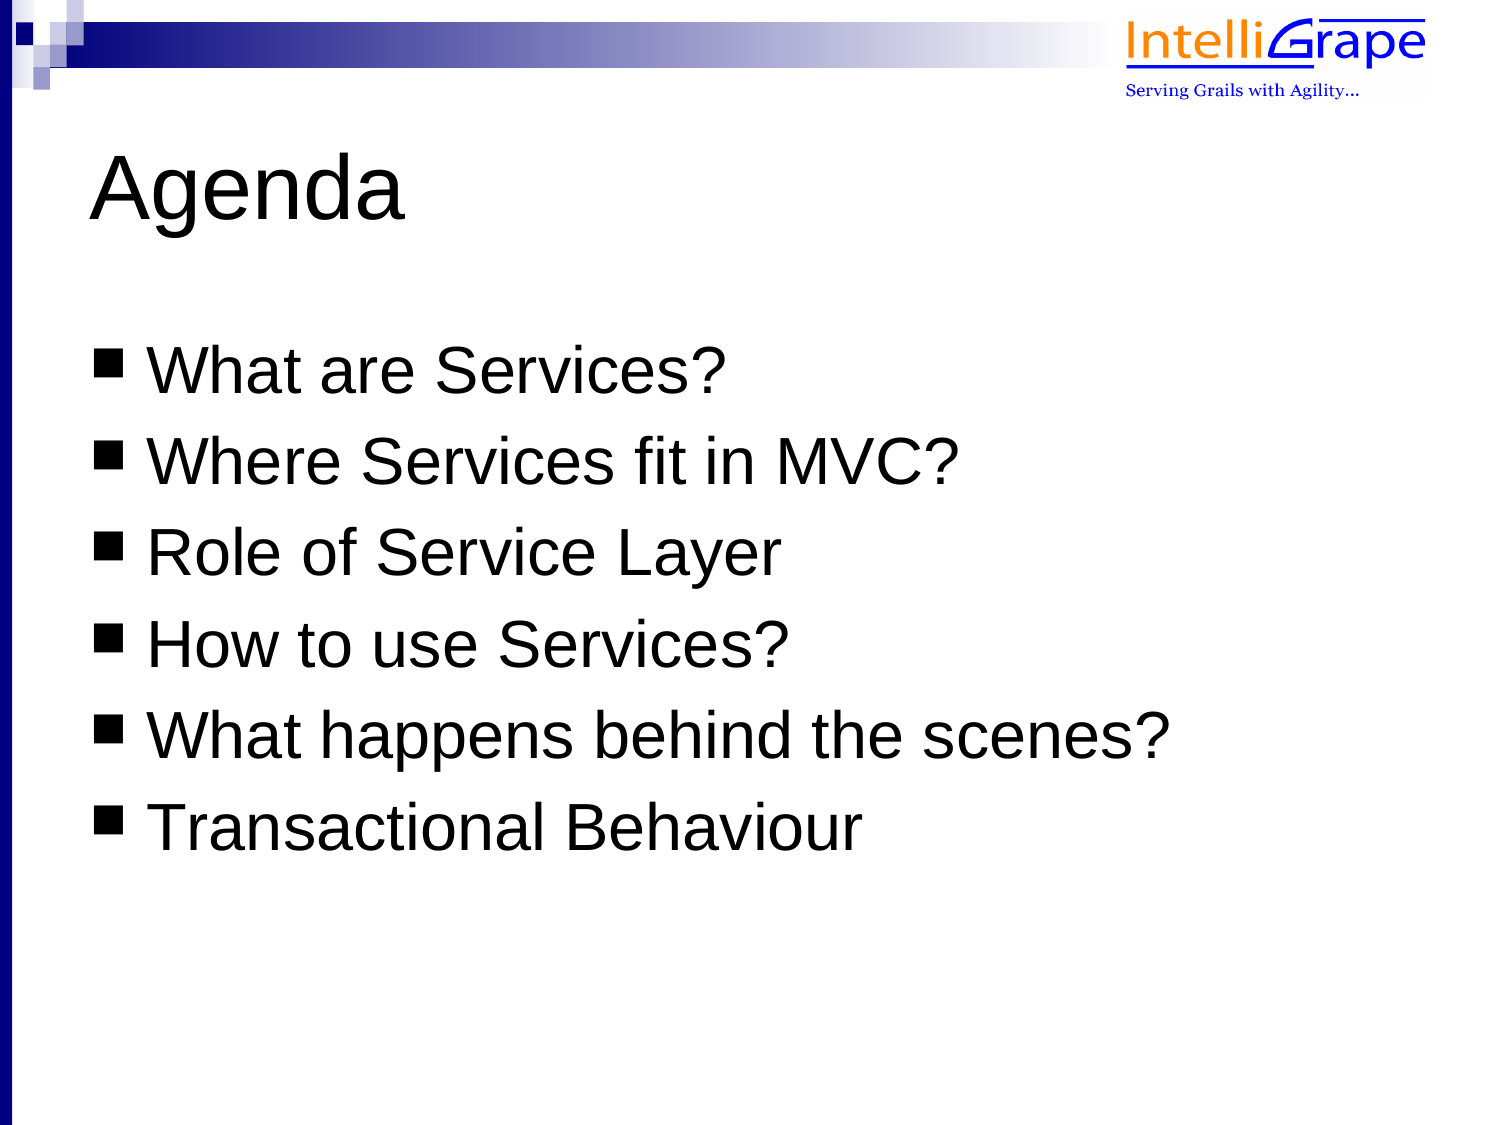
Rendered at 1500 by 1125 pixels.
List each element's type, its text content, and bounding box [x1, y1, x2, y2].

picture [1125, 12, 1425, 74]
list What are Services? Where Services fit in MVC? Role of Service Layer How to use Services? What happens behind the scenes? Transactional Behaviour [75, 324, 1426, 1068]
title Agenda [75, 74, 1426, 301]
